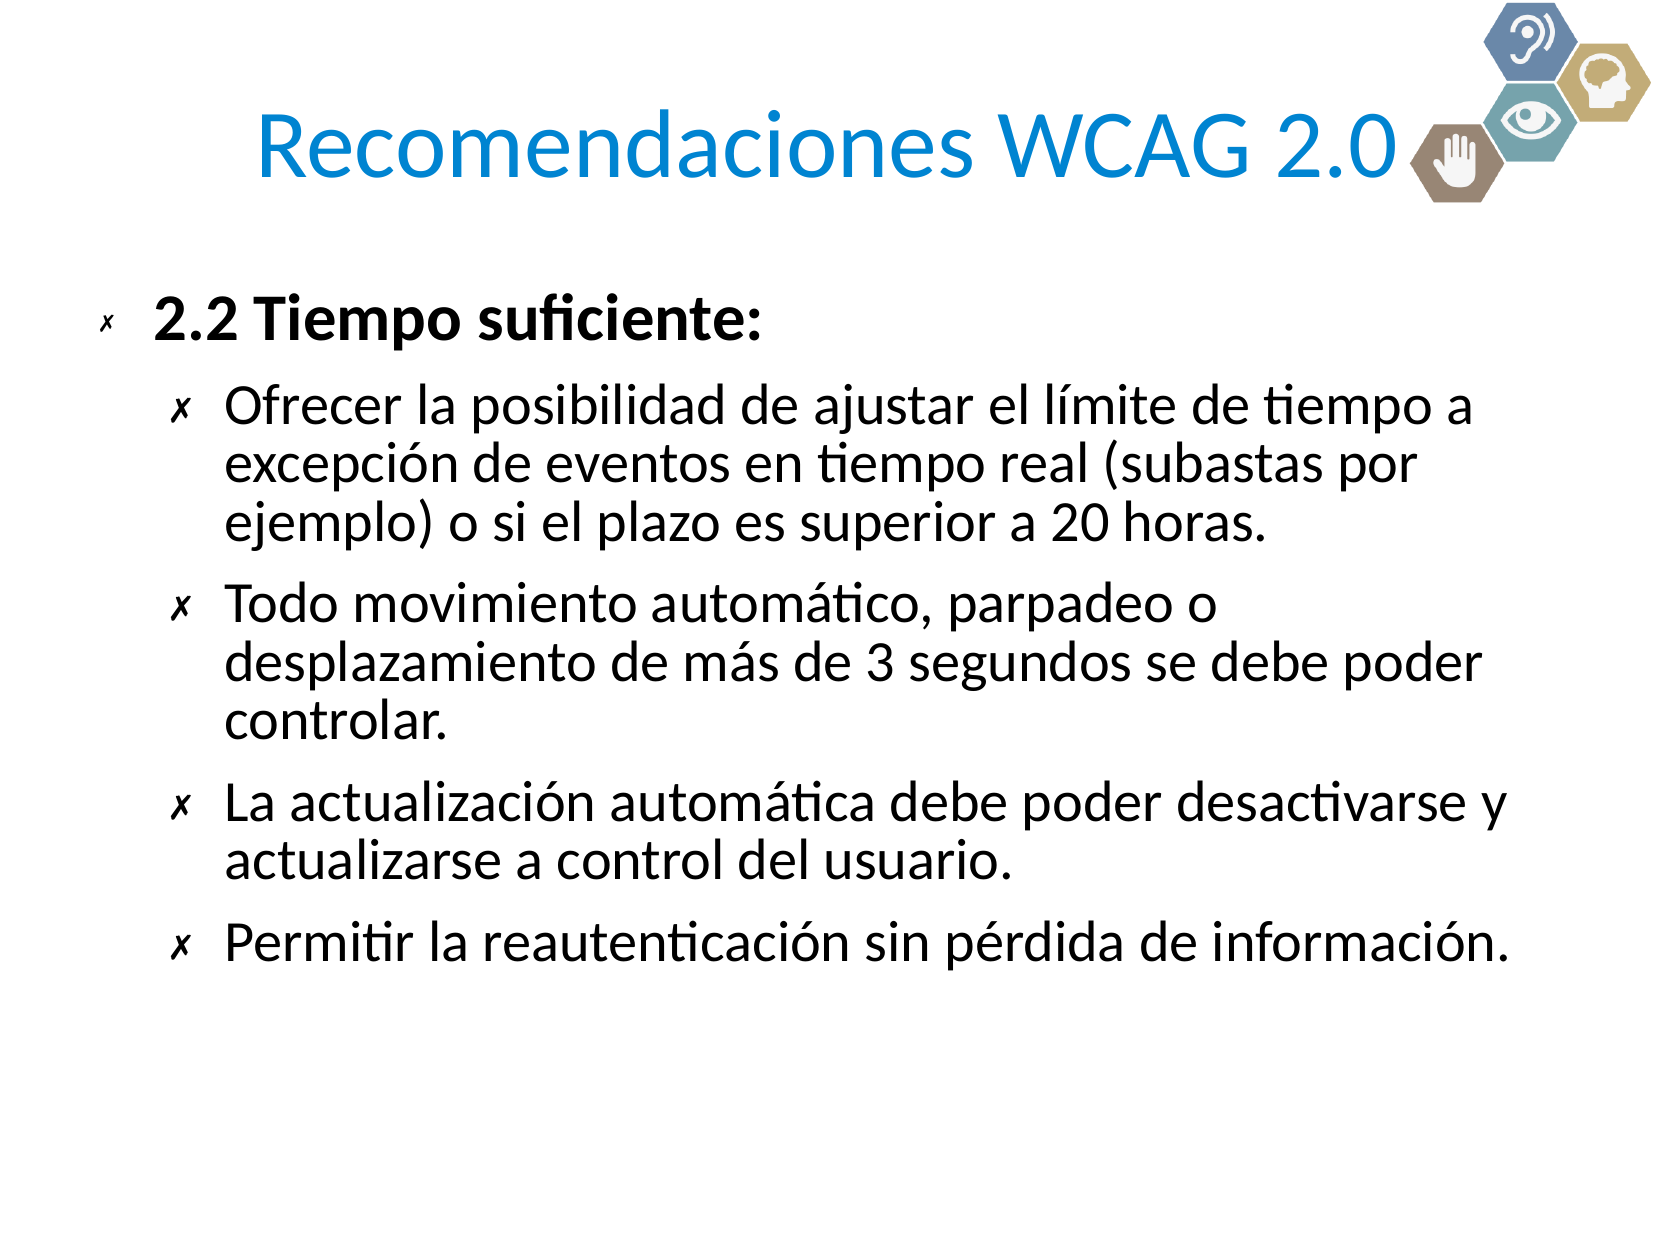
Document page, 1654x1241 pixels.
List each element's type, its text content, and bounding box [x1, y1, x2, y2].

list 2.2 Tiempo suficiente: Ofrecer la posibilidad de ajustar el límite de tiempo a excepción de eventos en tiempo real (subastas por ejemplo) o si el plazo es superior a 20 horas. Todo movimiento automático, parpadeo o desplazamiento de más de 3 segundos se debe poder controlar. La actualización automática debe poder desactivarse y actualizarse a control del usuario. Permitir la reautenticación sin pérdida de información. [82, 290, 1538, 1150]
title Recomendaciones WCAG 2.0 [82, 49, 1571, 257]
picture [1405, 0, 1654, 206]
